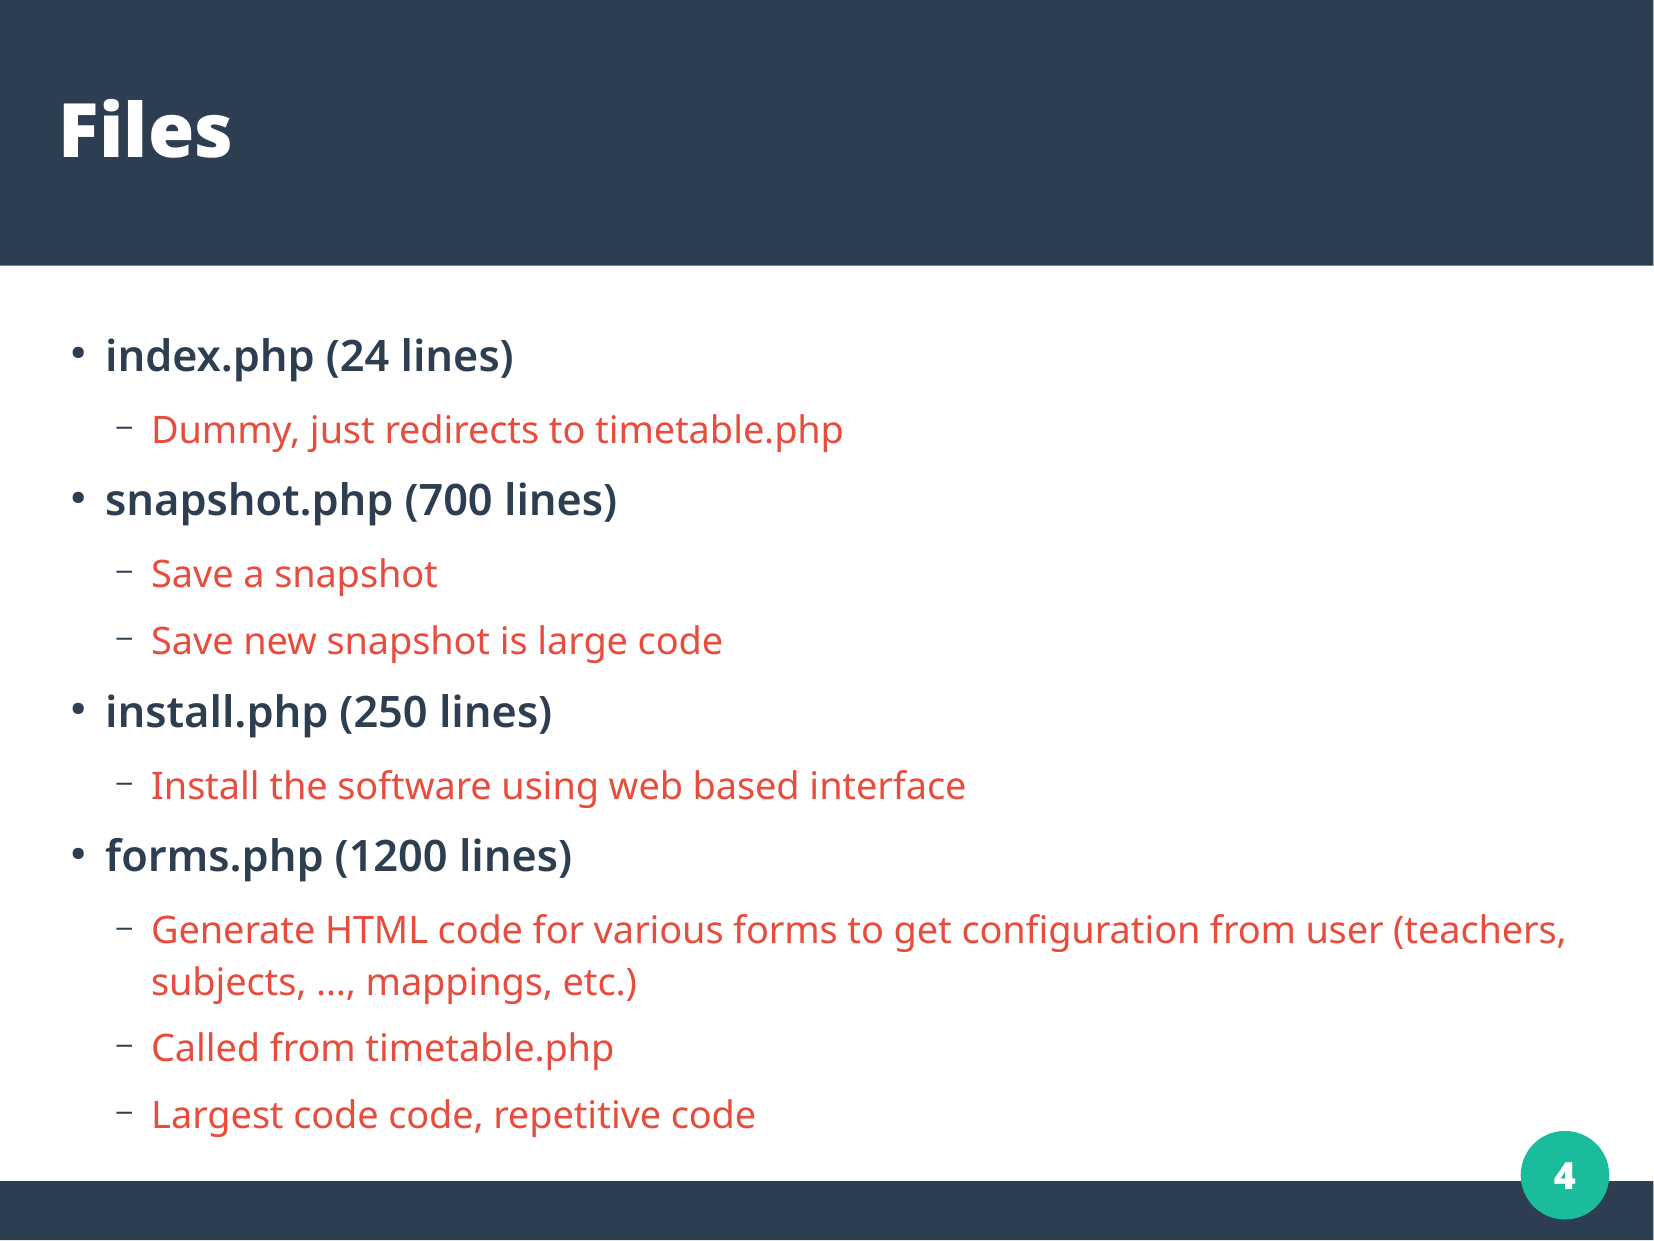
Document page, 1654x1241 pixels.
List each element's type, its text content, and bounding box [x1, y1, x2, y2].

title Files [59, 49, 1595, 207]
list index.php (24 lines) Dummy, just redirects to timetable.php snapshot.php (700 lines) Save a snapshot Save new snapshot is large code install.php (250 lines) Install the software using web based interface forms.php (1200 lines) Generate HTML code for various forms to get configuration from user (teachers, subjects, …, mappings, etc.) Called from timetable.php Largest code code, repetitive code [59, 324, 1595, 1152]
